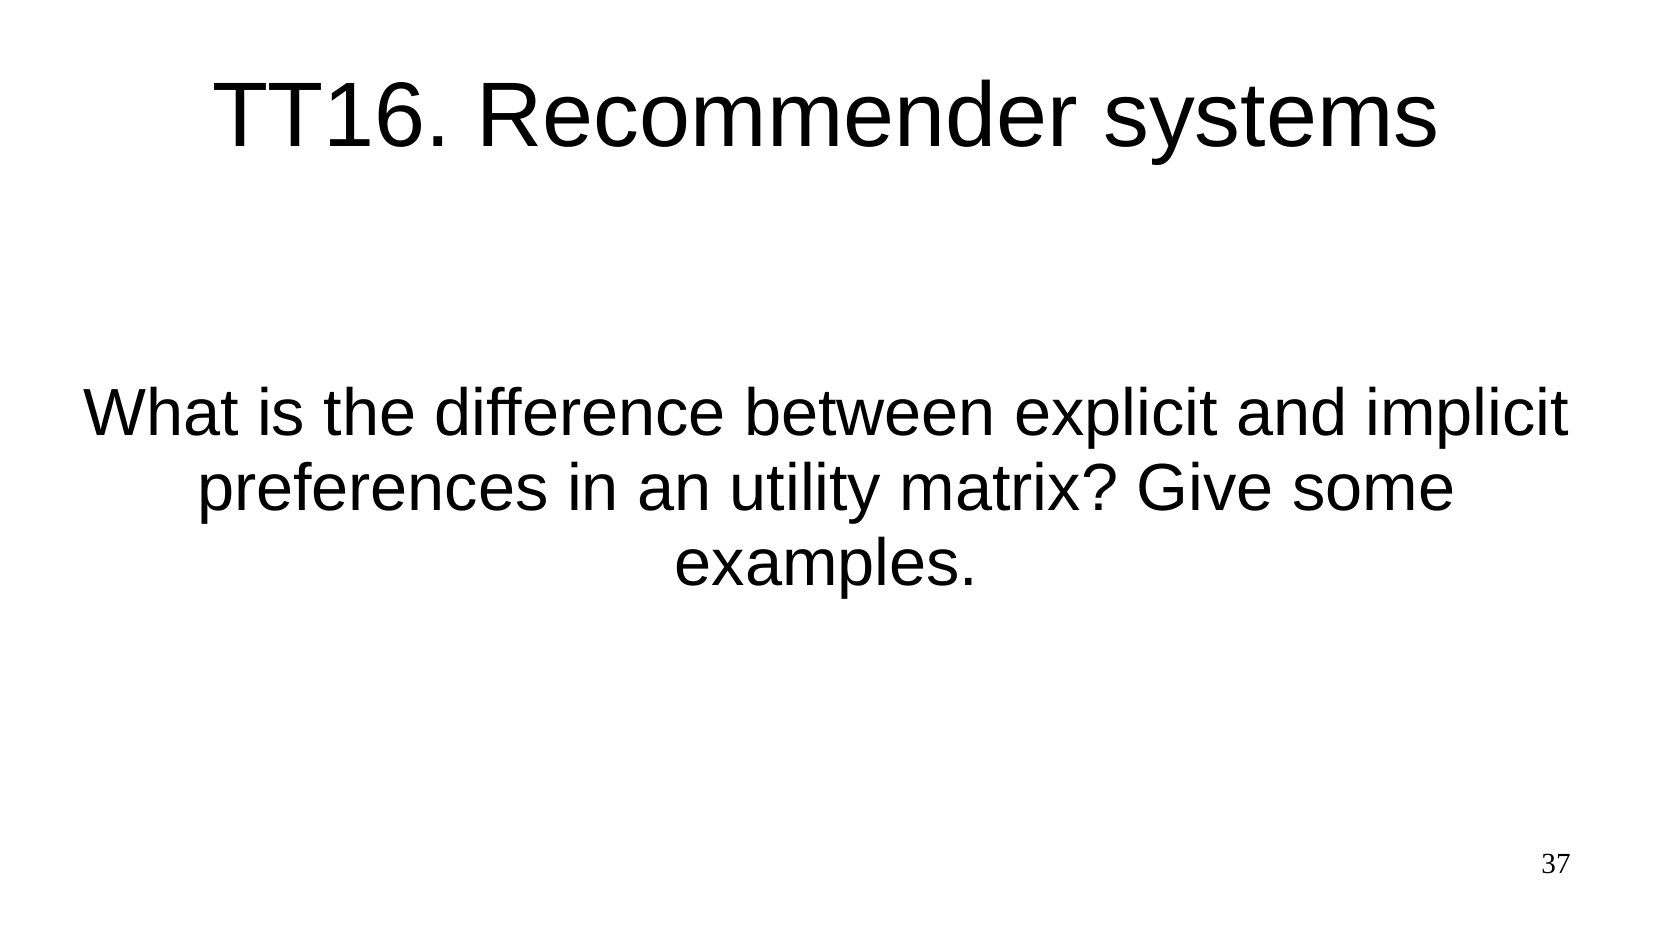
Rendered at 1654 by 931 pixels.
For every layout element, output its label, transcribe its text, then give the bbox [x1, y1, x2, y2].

subtitle What is the difference between explicit and implicit preferences in an utility matrix? Give some examples. [82, 217, 1571, 758]
title TT16. Recommender systems [82, 37, 1571, 193]
